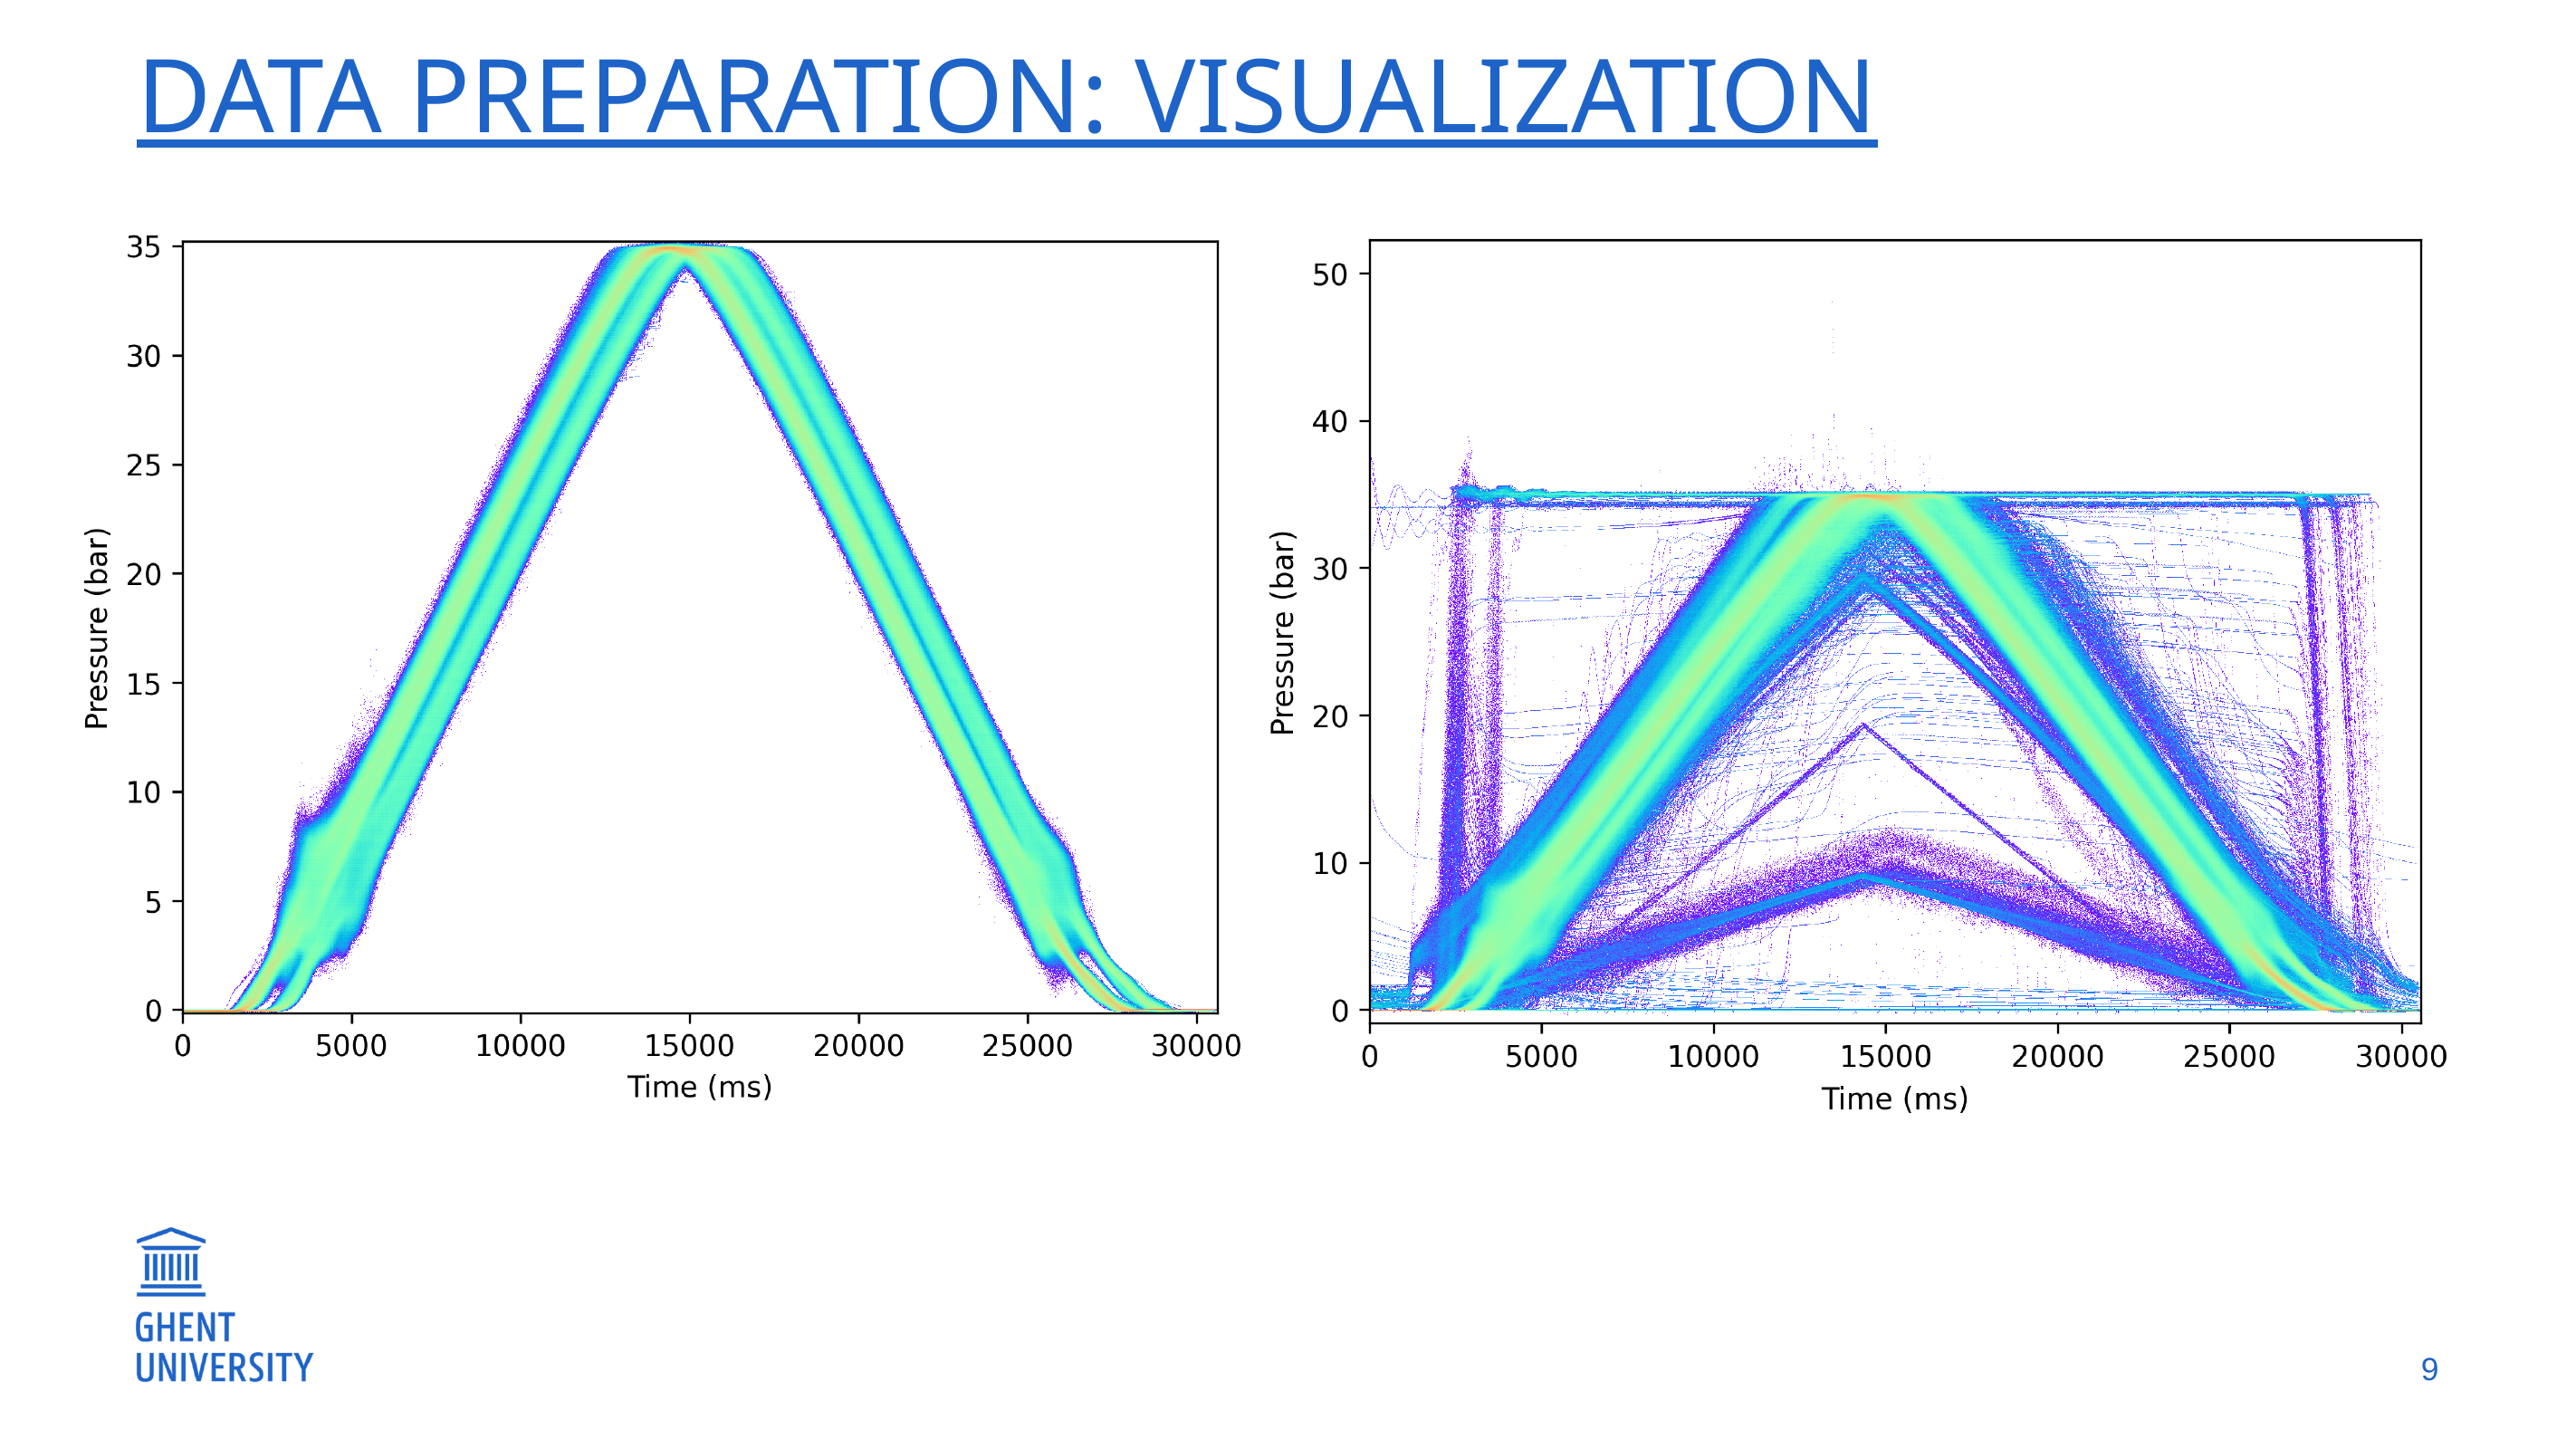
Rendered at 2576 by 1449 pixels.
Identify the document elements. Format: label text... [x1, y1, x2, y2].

picture [63, 214, 2469, 1136]
title Data Preparation: VISUALIZATION [123, 37, 2456, 166]
picture [68, 1175, 411, 1449]
